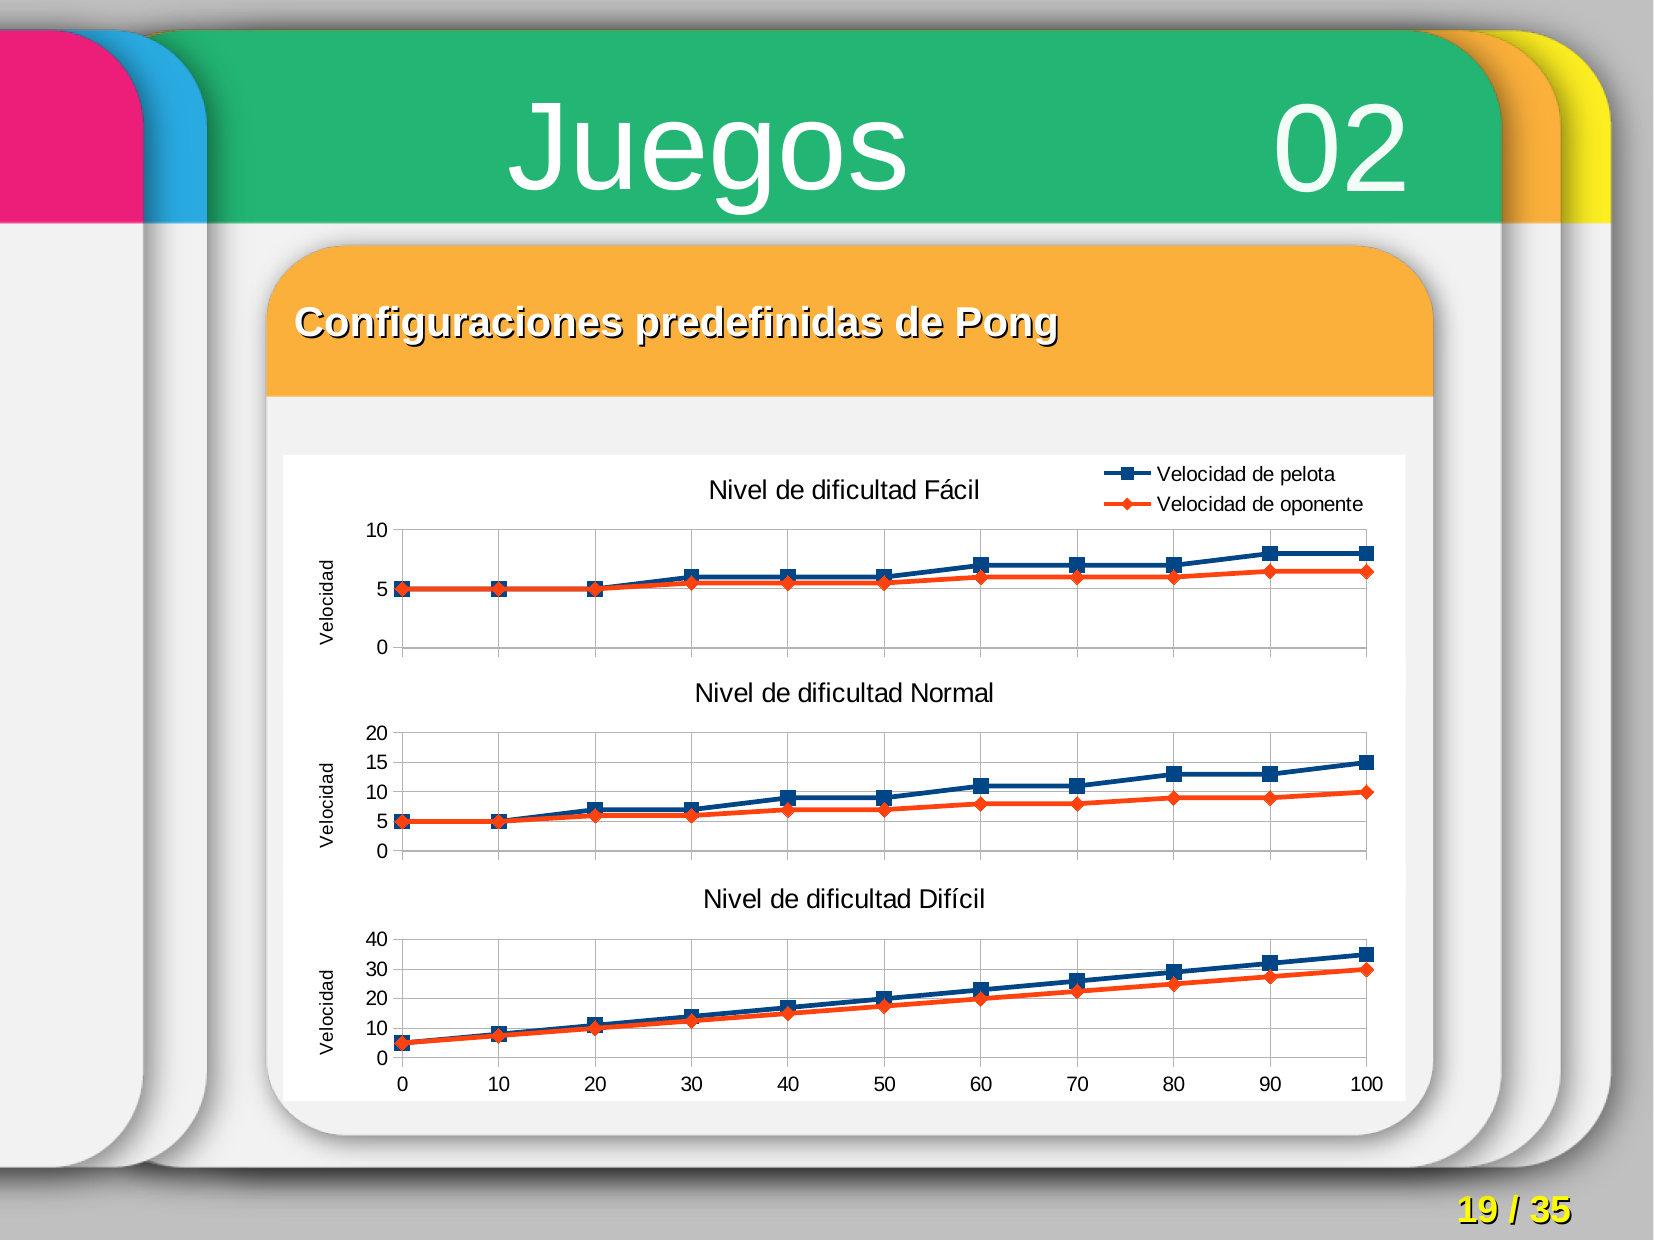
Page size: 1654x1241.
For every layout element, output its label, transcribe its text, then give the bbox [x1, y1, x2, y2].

picture [0, 0, 1654, 1241]
text_box 02 [1257, 58, 1433, 221]
text_box [236, 221, 1465, 1193]
title Juegos [147, 59, 1270, 235]
chart [283, 454, 1406, 1101]
title Configuraciones predefinidas de Pong [294, 218, 1060, 427]
